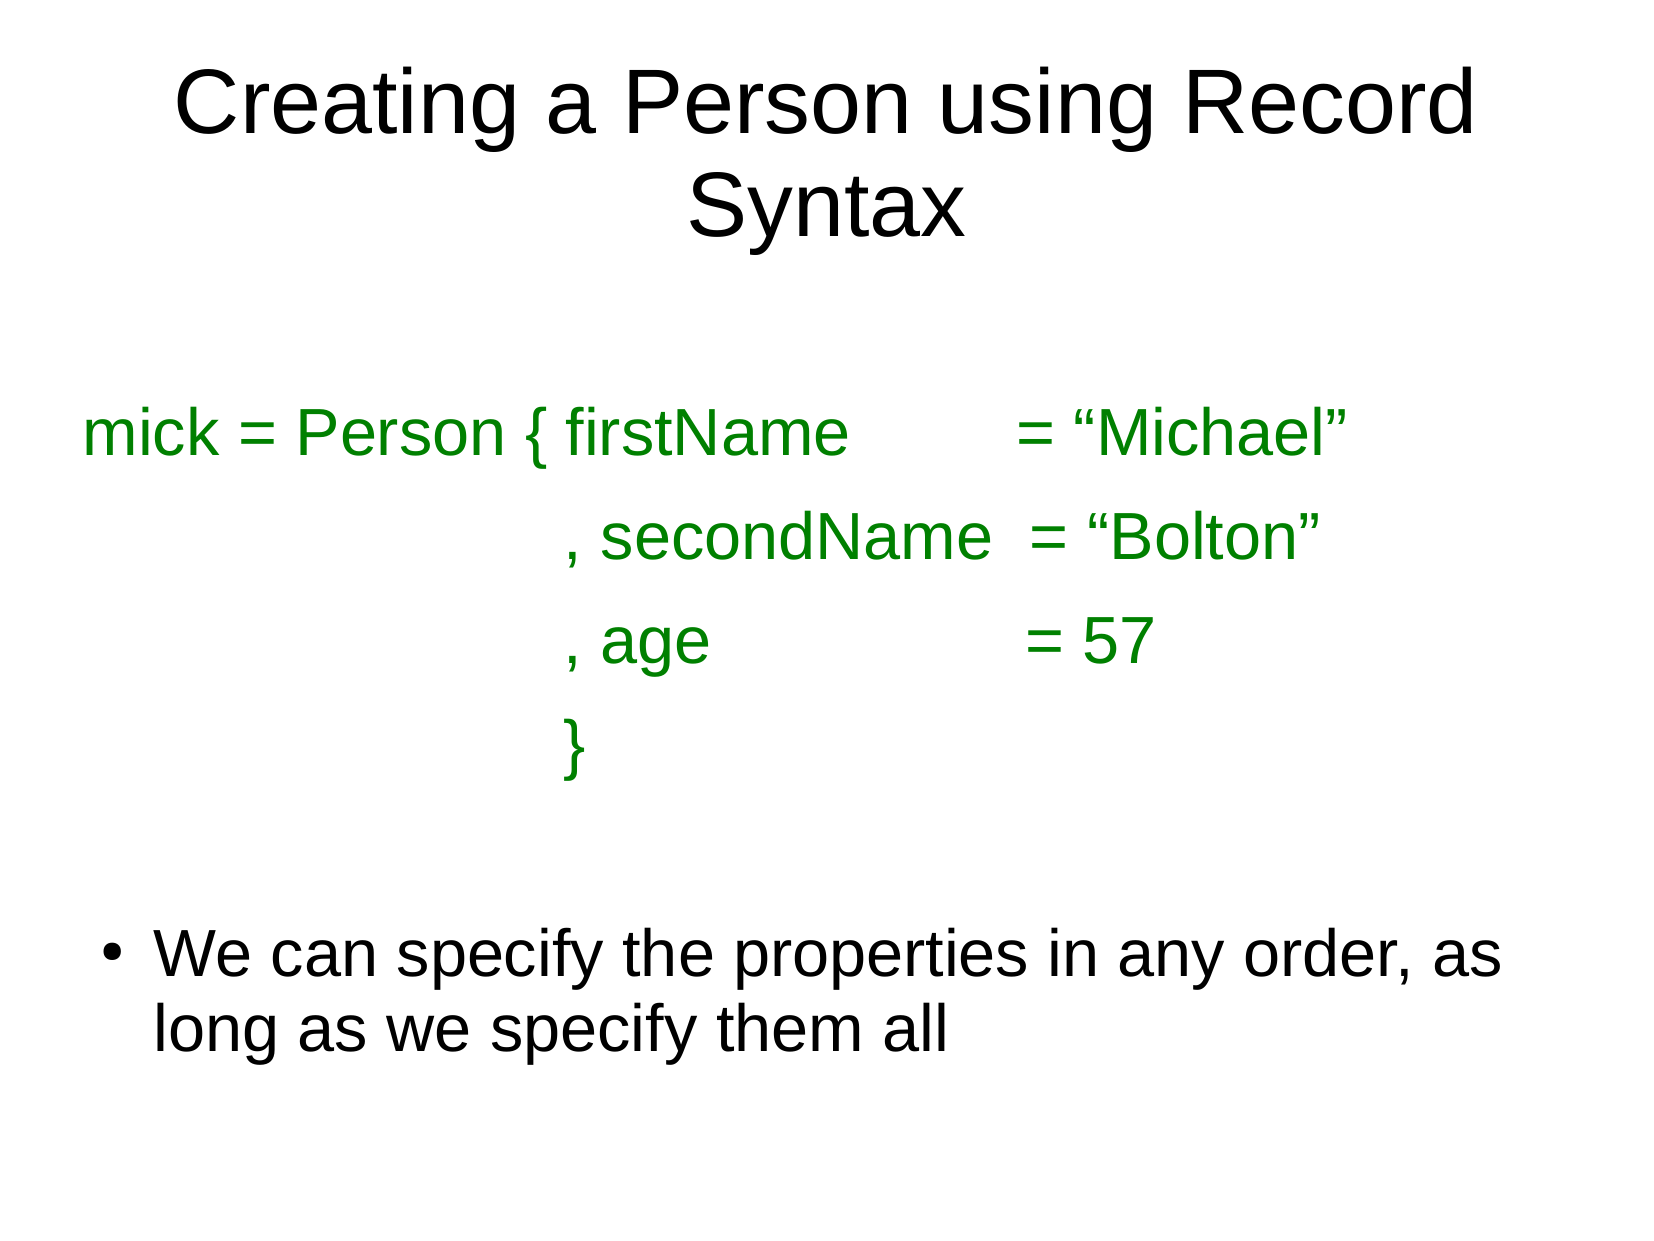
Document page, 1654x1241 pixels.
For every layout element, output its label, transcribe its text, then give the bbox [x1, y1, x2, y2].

title Creating a Person using Record Syntax [82, 50, 1571, 256]
list mick = Person { firstName = “Michael” , secondName = “Bolton” , age = 57 } We can specify the properties in any order, as long as we specify them all [82, 290, 1571, 1094]
